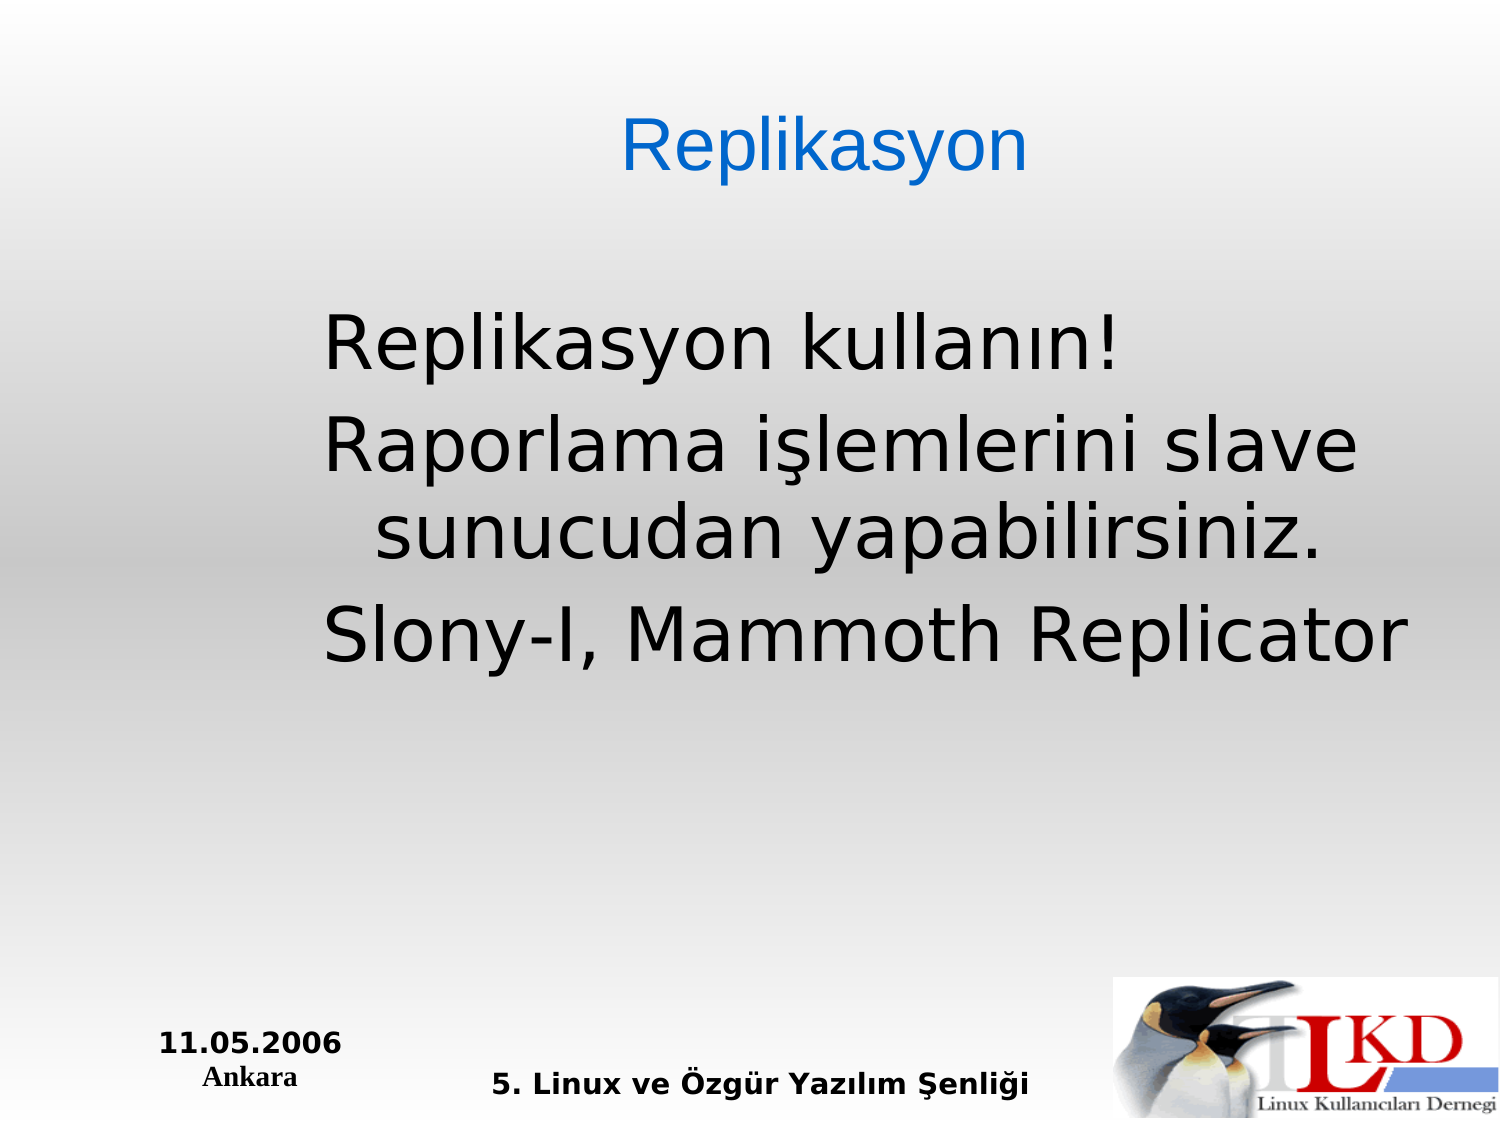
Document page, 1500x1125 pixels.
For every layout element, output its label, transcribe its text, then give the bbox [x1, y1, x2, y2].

title Replikasyon [224, 49, 1425, 238]
list Replikasyon kullanın! Raporlama işlemlerini slave sunucudan yapabilirsiniz. Slony-I, Mammoth Replicator [224, 299, 1425, 975]
picture [1113, 977, 1499, 1118]
